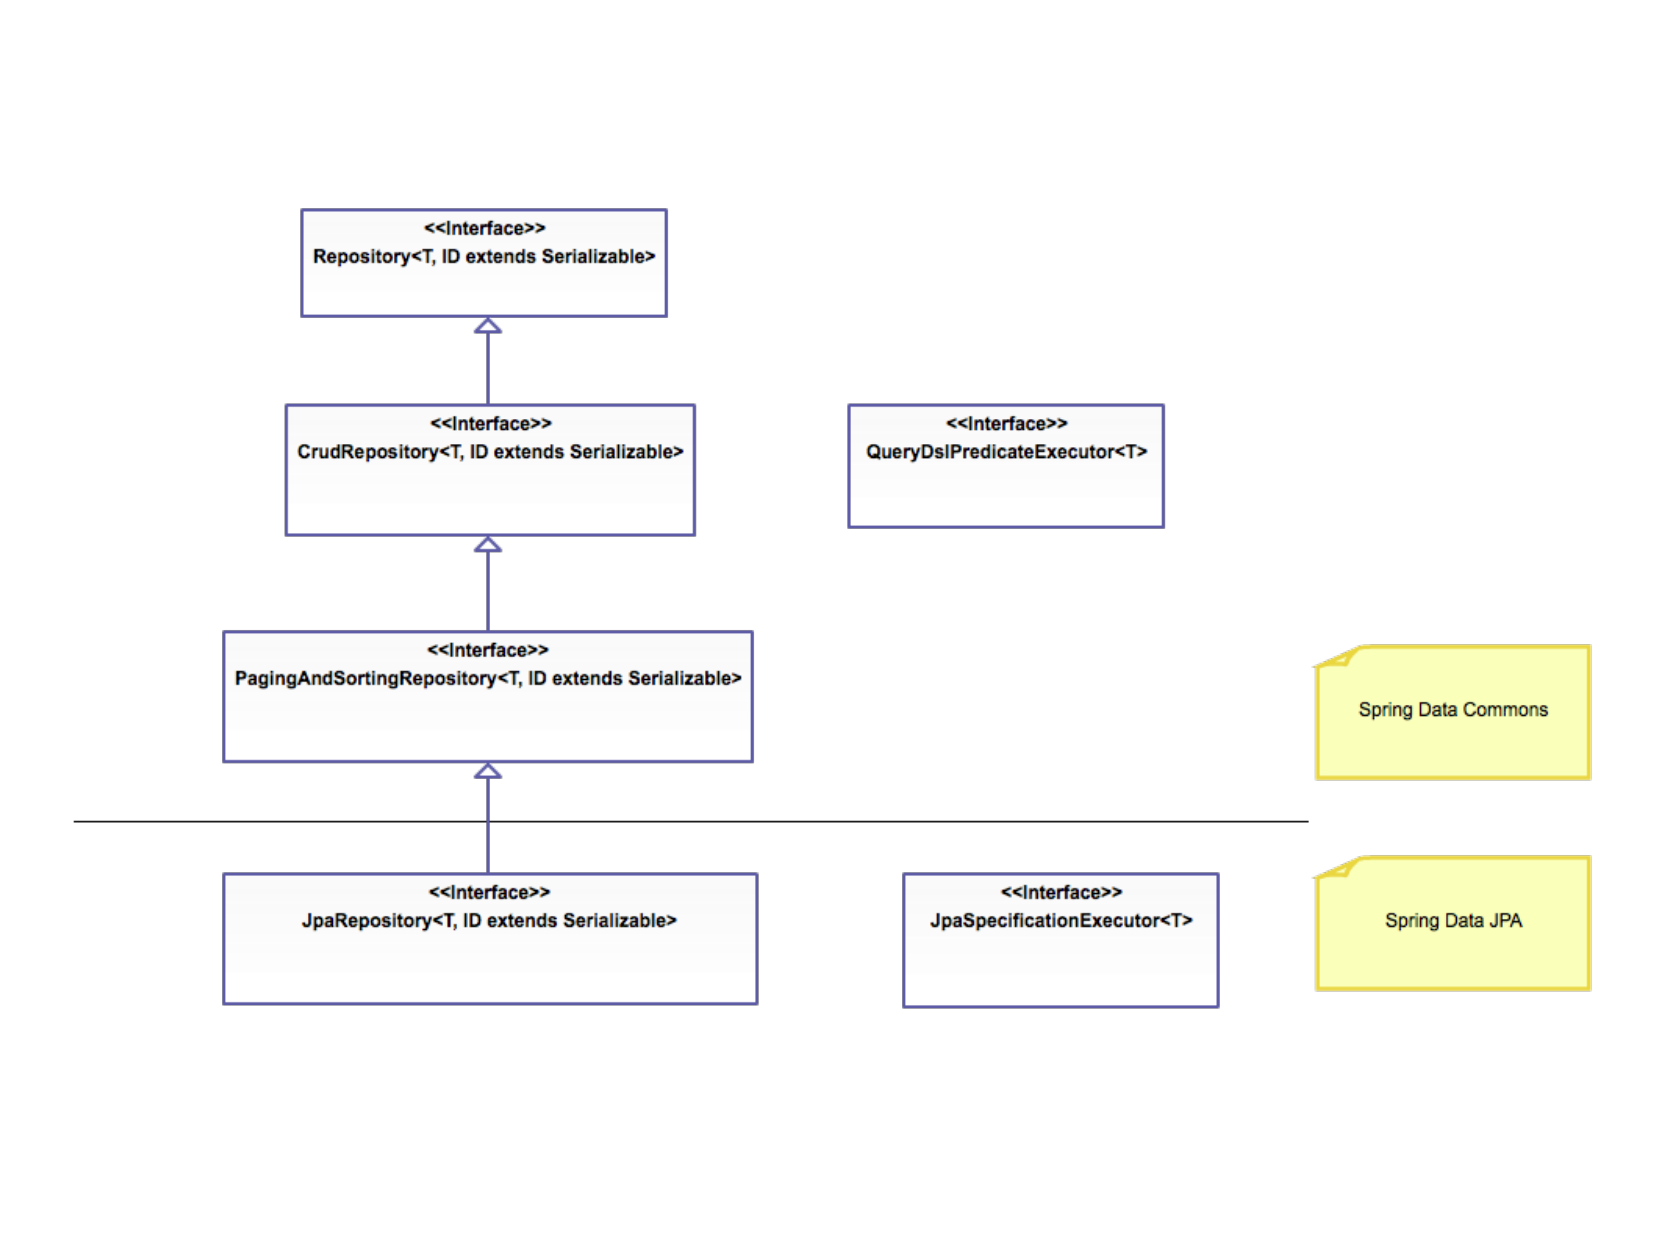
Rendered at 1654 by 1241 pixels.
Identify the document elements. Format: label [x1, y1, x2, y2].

picture [60, 193, 1606, 1055]
